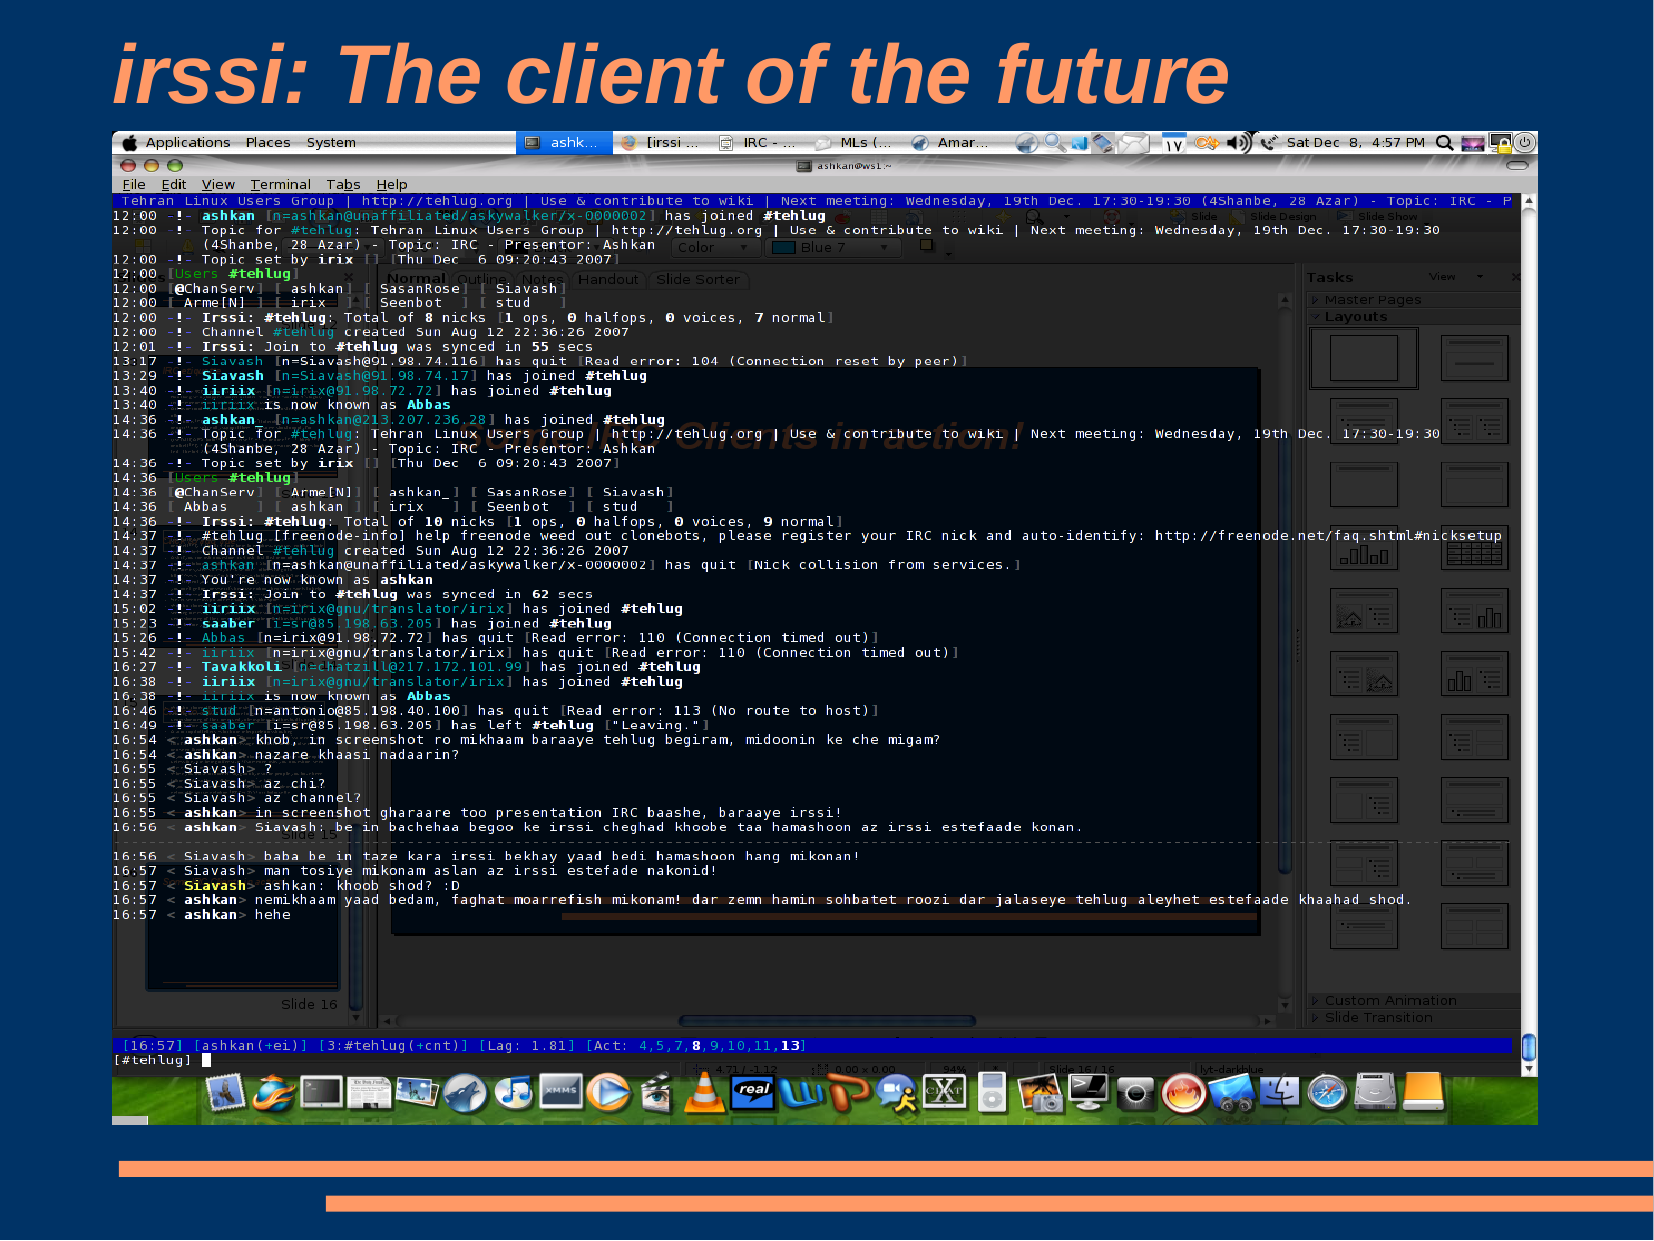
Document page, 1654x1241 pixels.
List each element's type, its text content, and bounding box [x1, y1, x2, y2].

picture [112, 131, 1538, 1126]
title irssi: The client of the future [112, 0, 1525, 131]
